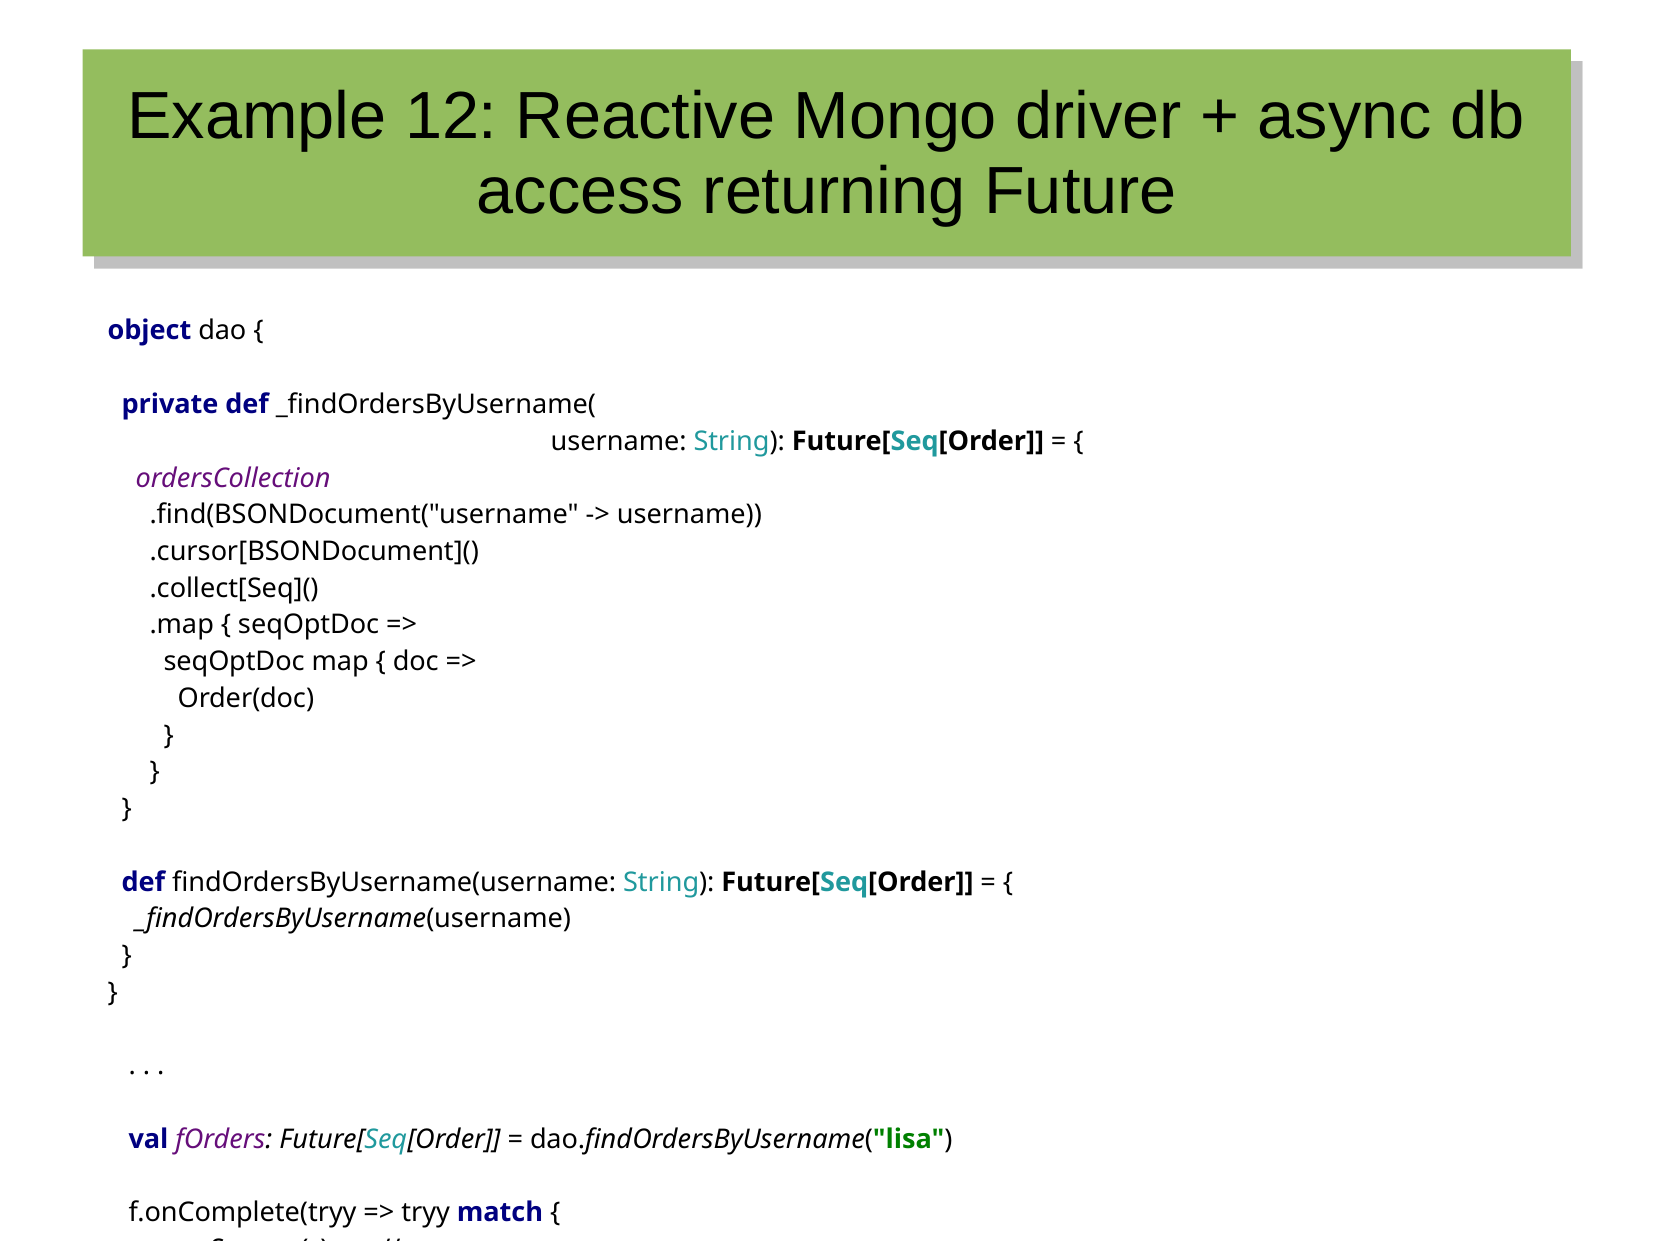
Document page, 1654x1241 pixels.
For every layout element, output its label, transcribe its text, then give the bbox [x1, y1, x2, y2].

title Example 12: Reactive Mongo driver + async db access returning Future [82, 49, 1571, 257]
text_box object dao { private def _findOrdersByUsername( username: String): Future[Seq[Order]] = { ordersCollection .find(BSONDocument("username" -> username)) .cursor[BSONDocument]() .collect[Seq]() .map { seqOptDoc => seqOptDoc map { doc => Order(doc) } } } def findOrdersByUsername(username: String): Future[Seq[Order]] = { _findOrdersByUsername(username) } } . . . val fOrders: Future[Seq[Order]] = dao.findOrdersByUsername("lisa") f.onComplete(tryy => tryy match { case Success(_) => // ... case Failure(t) => // ... }) [92, 303, 1580, 1241]
